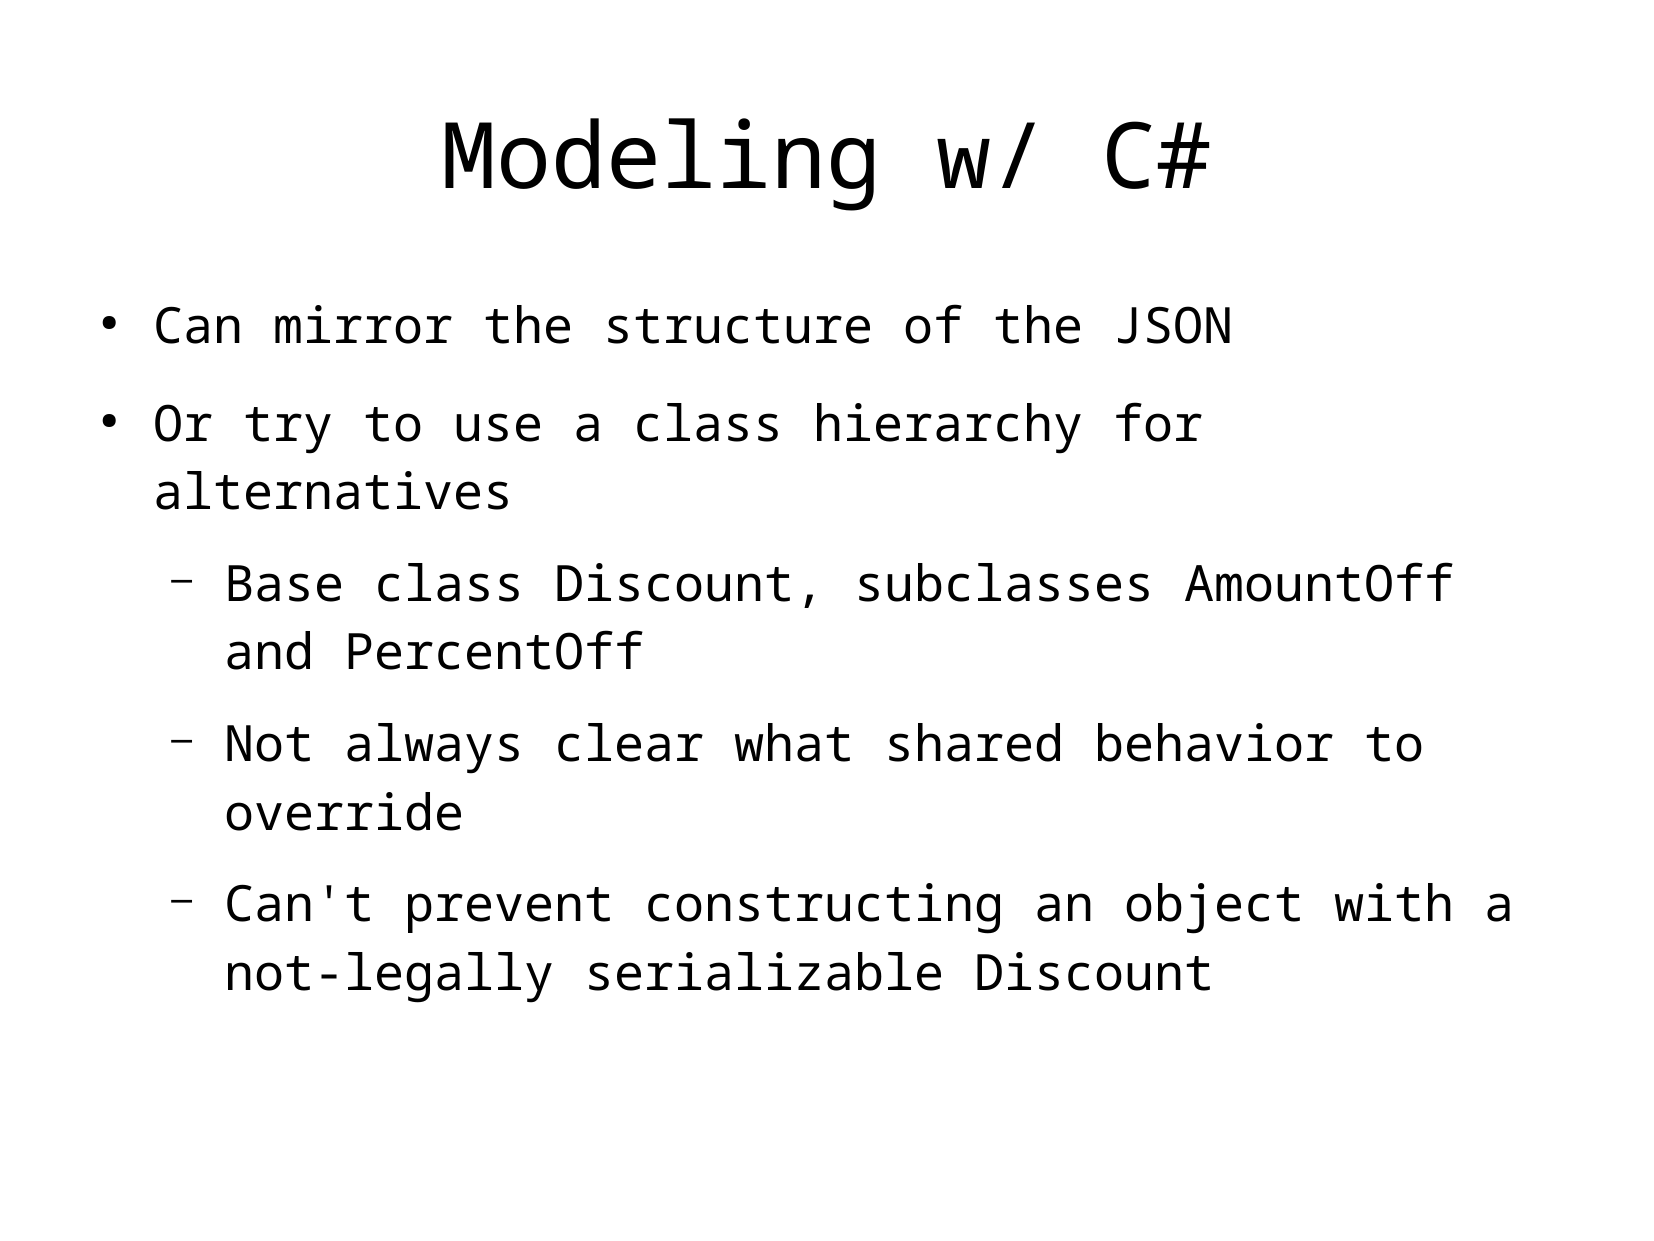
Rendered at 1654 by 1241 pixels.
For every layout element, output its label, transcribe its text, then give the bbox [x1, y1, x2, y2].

title Modeling w/ C# [82, 49, 1571, 257]
list Can mirror the structure of the JSON Or try to use a class hierarchy for alternatives Base class Discount, subclasses AmountOff and PercentOff Not always clear what shared behavior to override Can't prevent constructing an object with a not-legally serializable Discount [82, 290, 1571, 1010]
